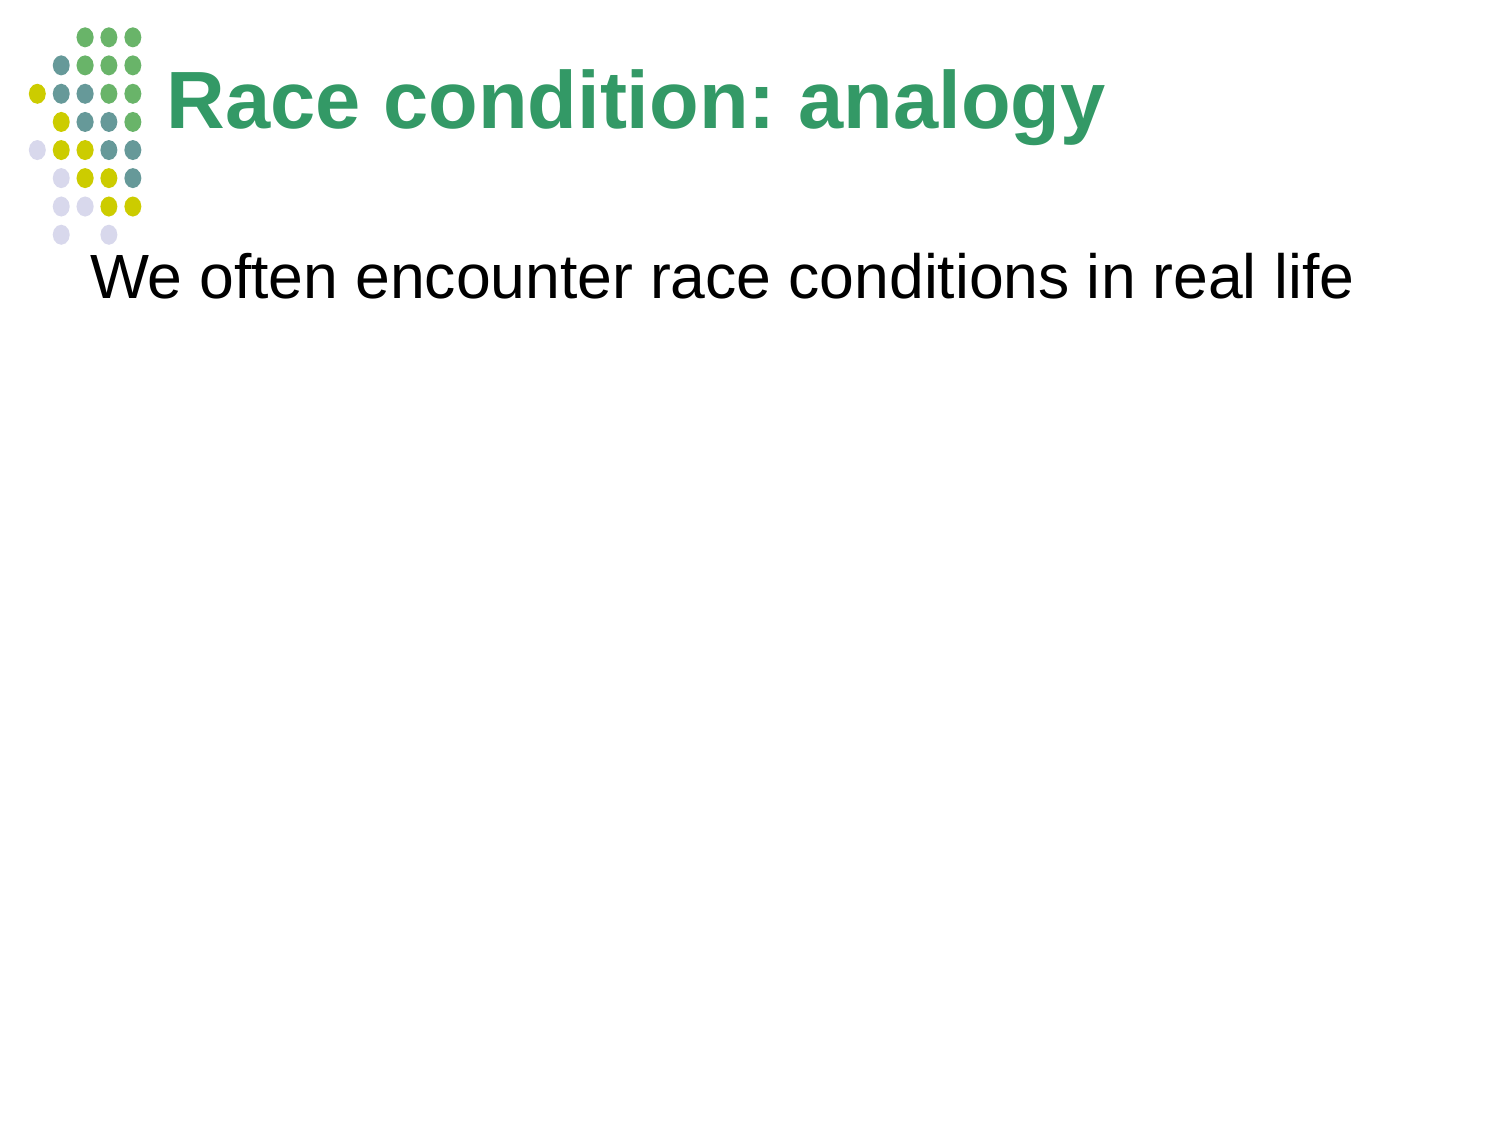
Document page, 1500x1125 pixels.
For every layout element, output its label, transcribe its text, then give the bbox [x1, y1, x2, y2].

title Race condition: analogy [151, 40, 1390, 176]
list We often encounter race conditions in real life [75, 228, 1426, 1006]
